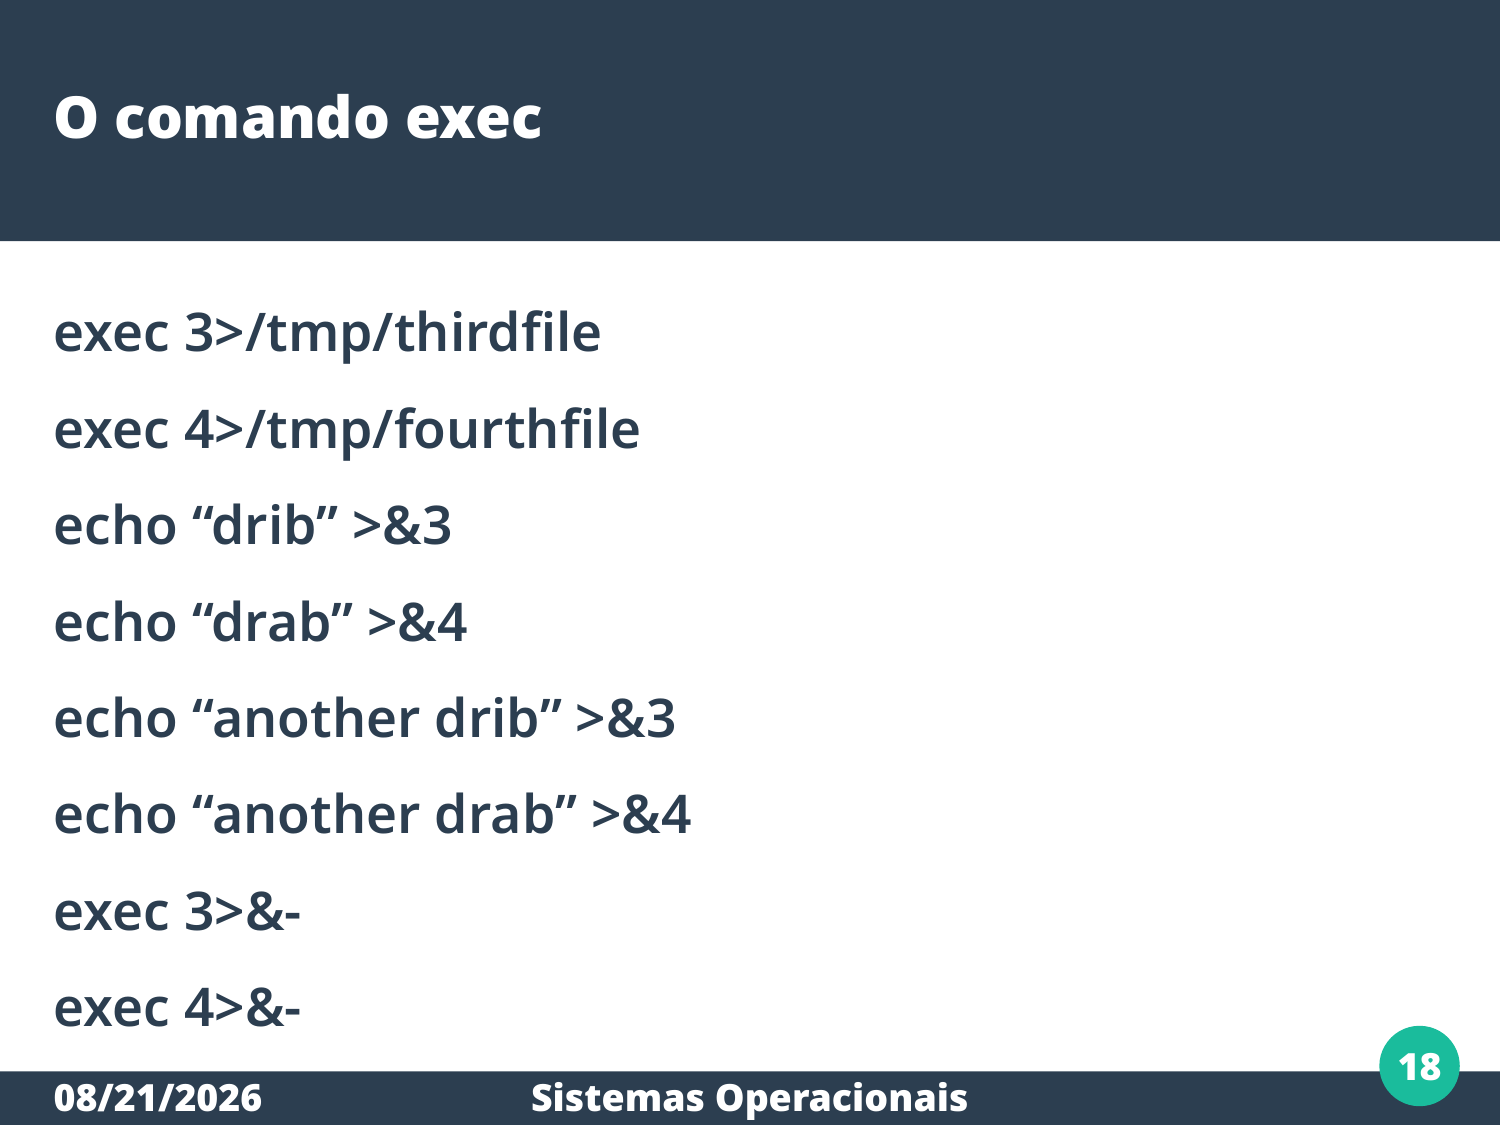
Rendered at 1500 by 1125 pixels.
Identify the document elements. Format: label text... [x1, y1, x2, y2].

list exec 3>/tmp/thirdfile exec 4>/tmp/fourthfile echo “drib” >&3 echo “drab” >&4 echo “another drib” >&3 echo “another drab” >&4 exec 3>&- exec 4>&- [53, 294, 1447, 1045]
title O comando exec [53, 44, 1447, 188]
